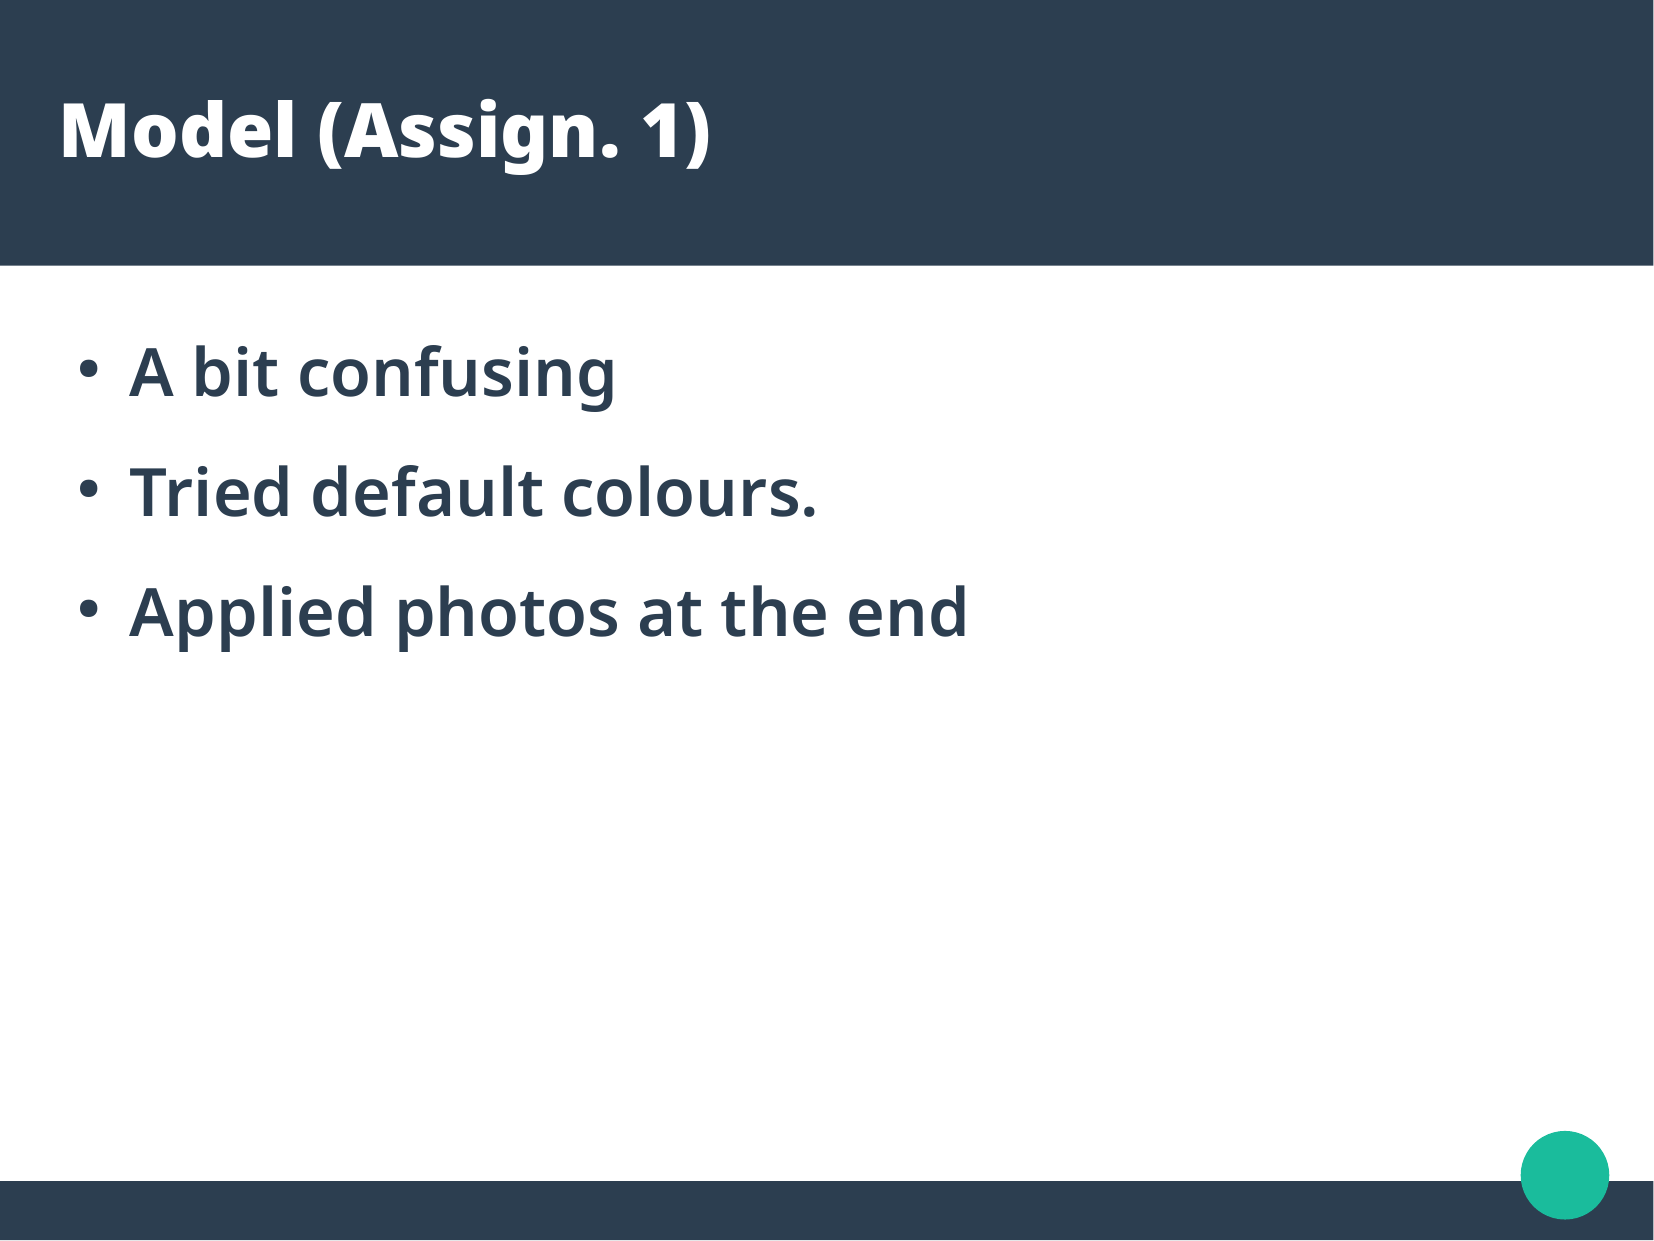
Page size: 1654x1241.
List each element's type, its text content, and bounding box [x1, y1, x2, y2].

list A bit confusing Tried default colours. Applied photos at the end [59, 324, 1595, 1152]
title Model (Assign. 1) [59, 49, 1595, 207]
